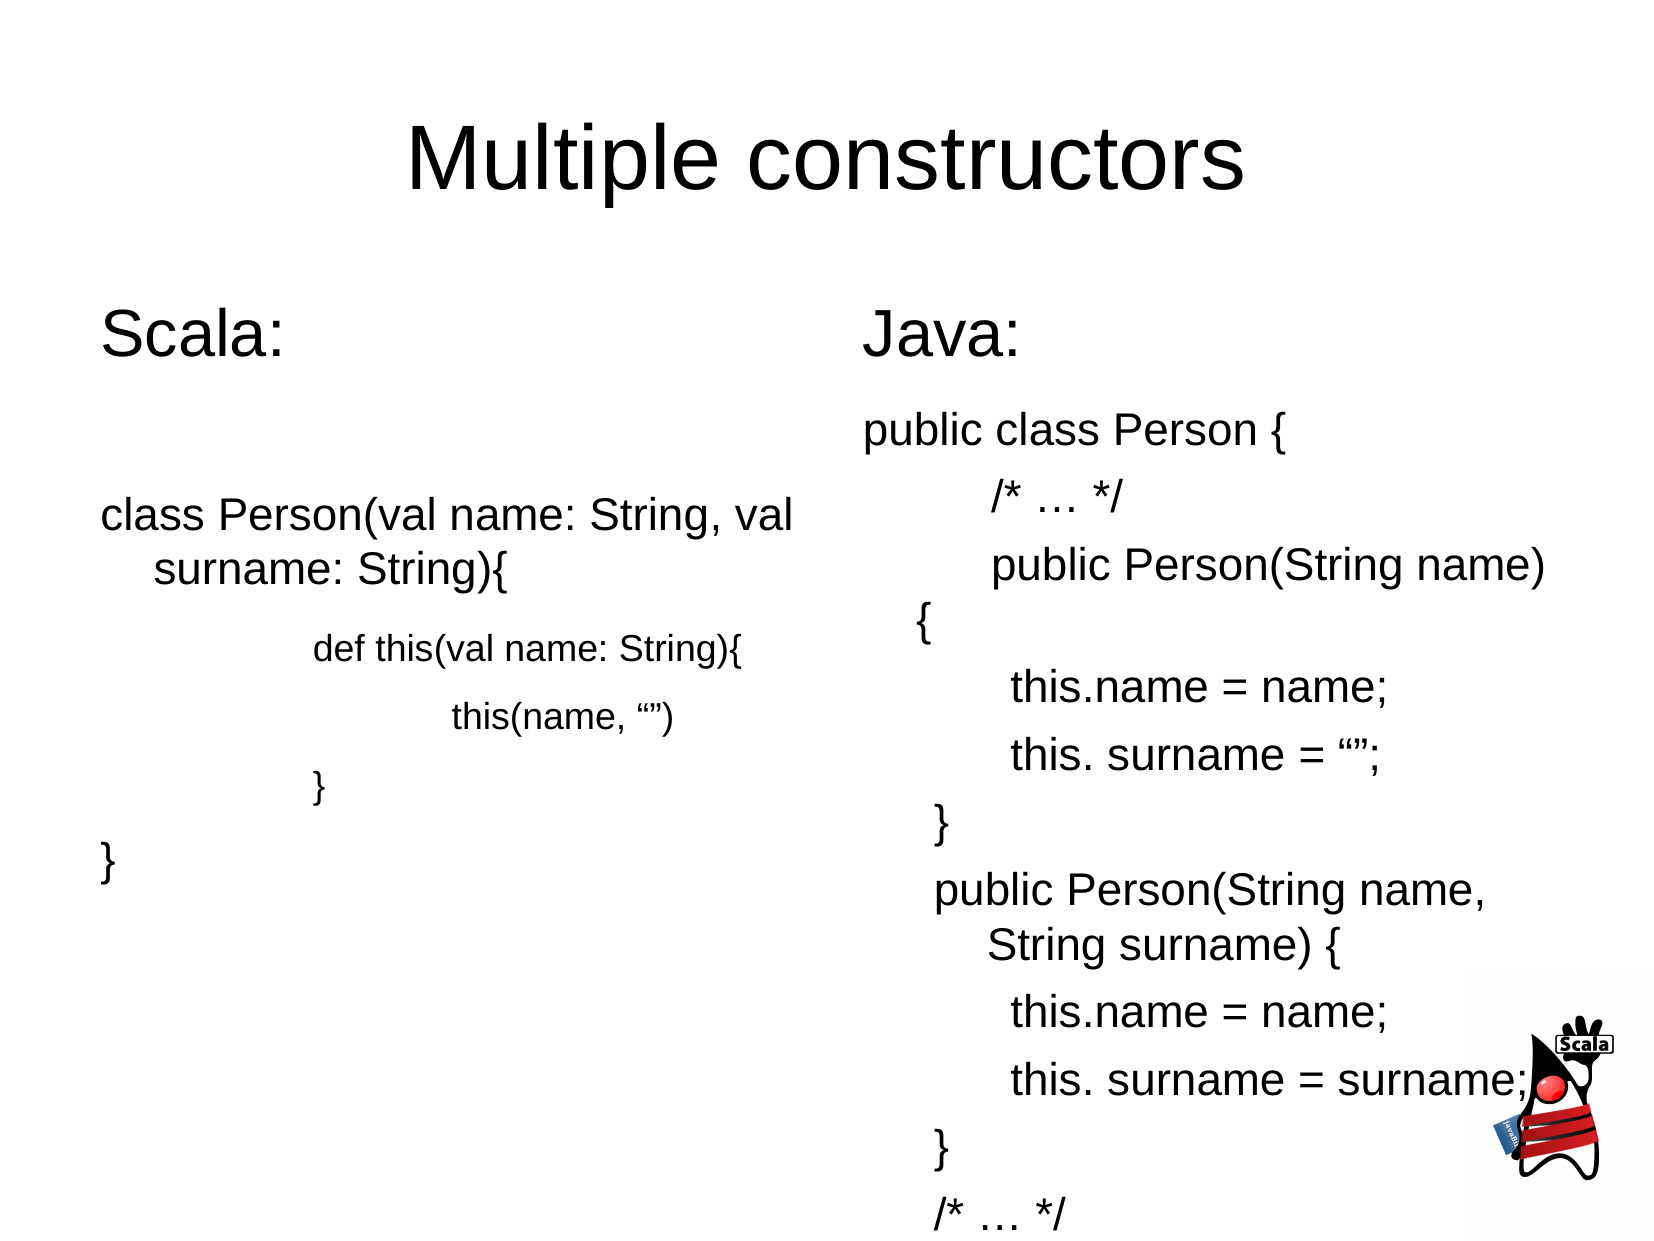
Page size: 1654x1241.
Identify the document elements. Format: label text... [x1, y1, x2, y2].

text_box Java: public class Person { /* … */ public Person(String name) { this.name = name; this. surname = “”; } public Person(String name, String surname) { this.name = name; this. surname = surname; } /* … */ } [845, 290, 1572, 1109]
text_box Scala: class Person(val name: String, val surname: String){ def this(val name: String){ this(name, “”) } } [82, 290, 809, 1109]
text_box Multiple constructors [82, 56, 1571, 250]
